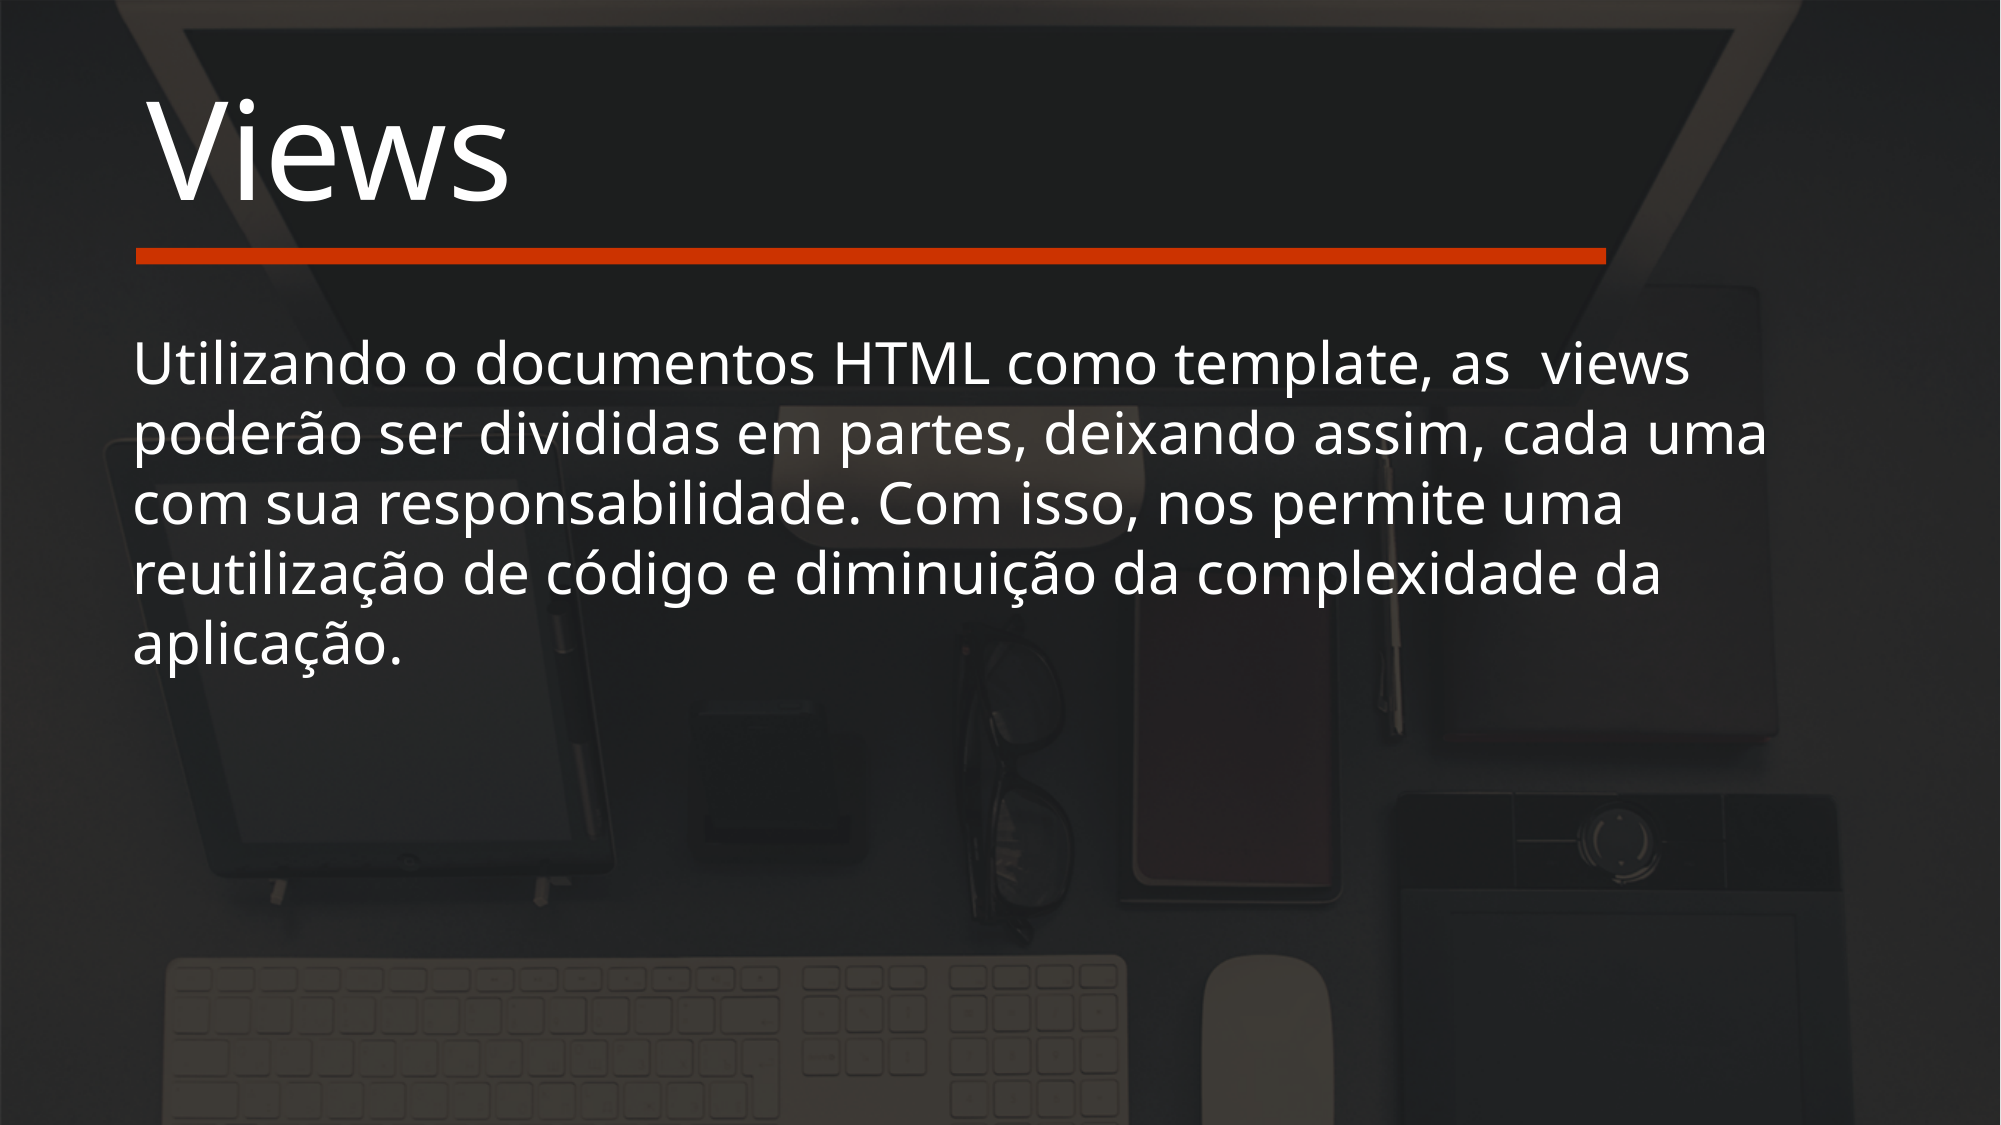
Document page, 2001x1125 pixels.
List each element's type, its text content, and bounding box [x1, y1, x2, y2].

text_box [136, 247, 1607, 265]
picture [0, 0, 2001, 1125]
text_box Utilizando o documentos HTML como template, as views poderão ser divididas em partes, deixando assim, cada uma com sua responsabilidade. Com isso, nos permite uma reutilização de código e diminuição da complexidade da aplicação. [118, 318, 1836, 775]
text_box Views [132, 47, 780, 265]
